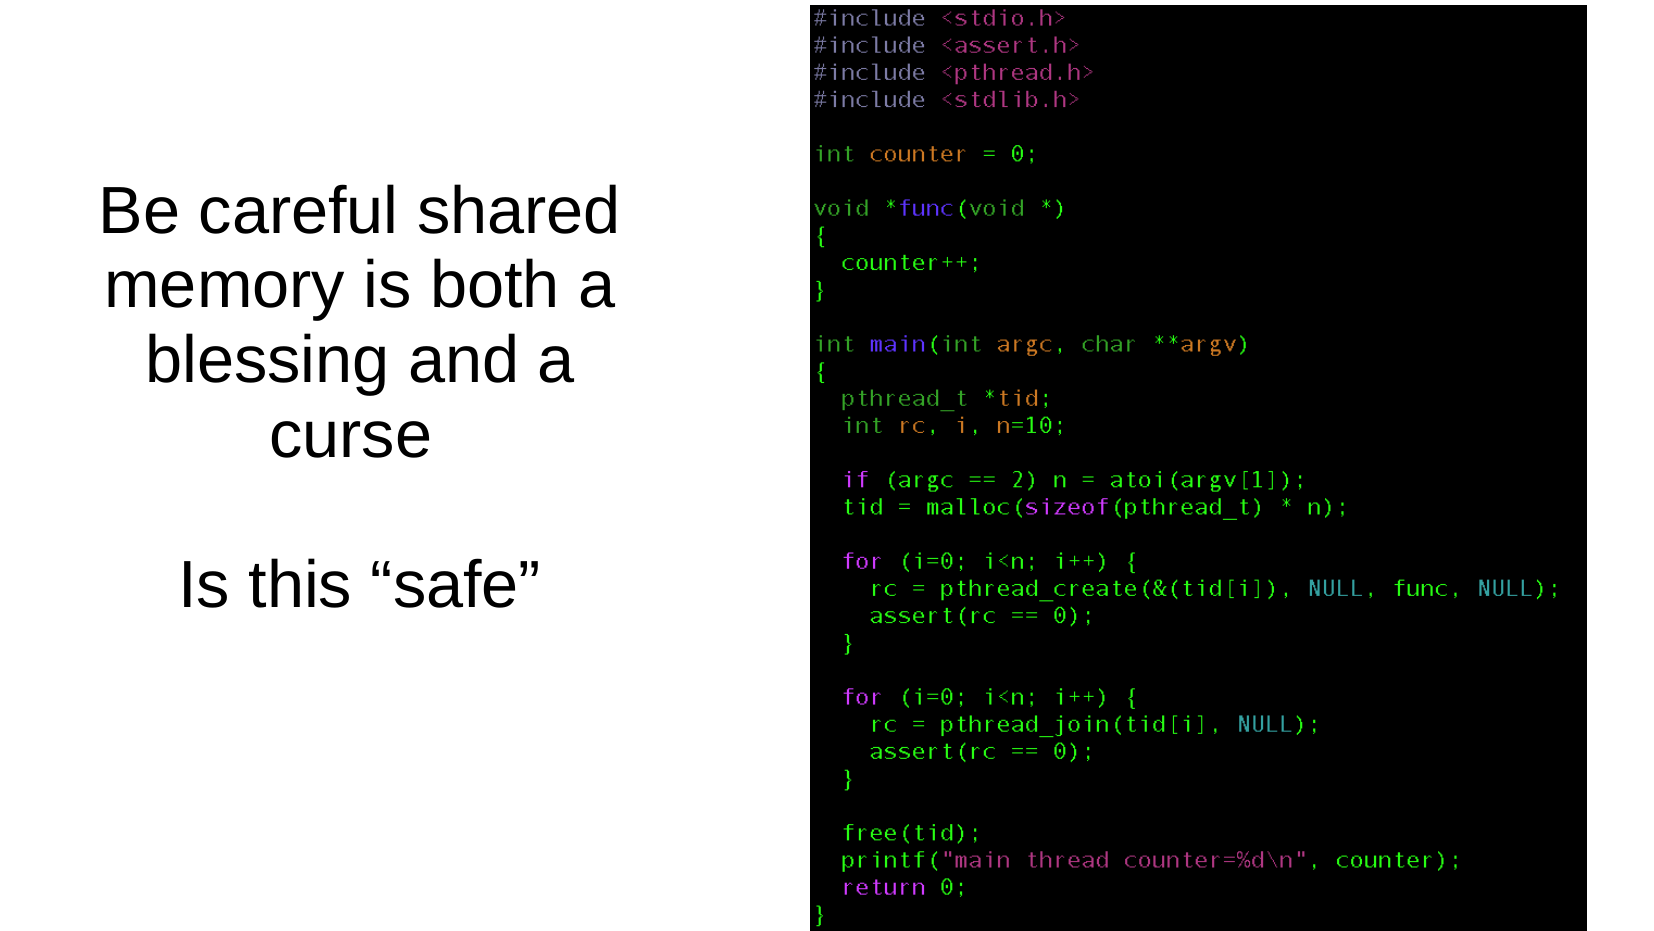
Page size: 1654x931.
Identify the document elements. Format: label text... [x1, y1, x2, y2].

picture [810, 5, 1587, 931]
subtitle Be careful shared memory is both a blessing and a curse Is this “safe” [82, 37, 638, 757]
